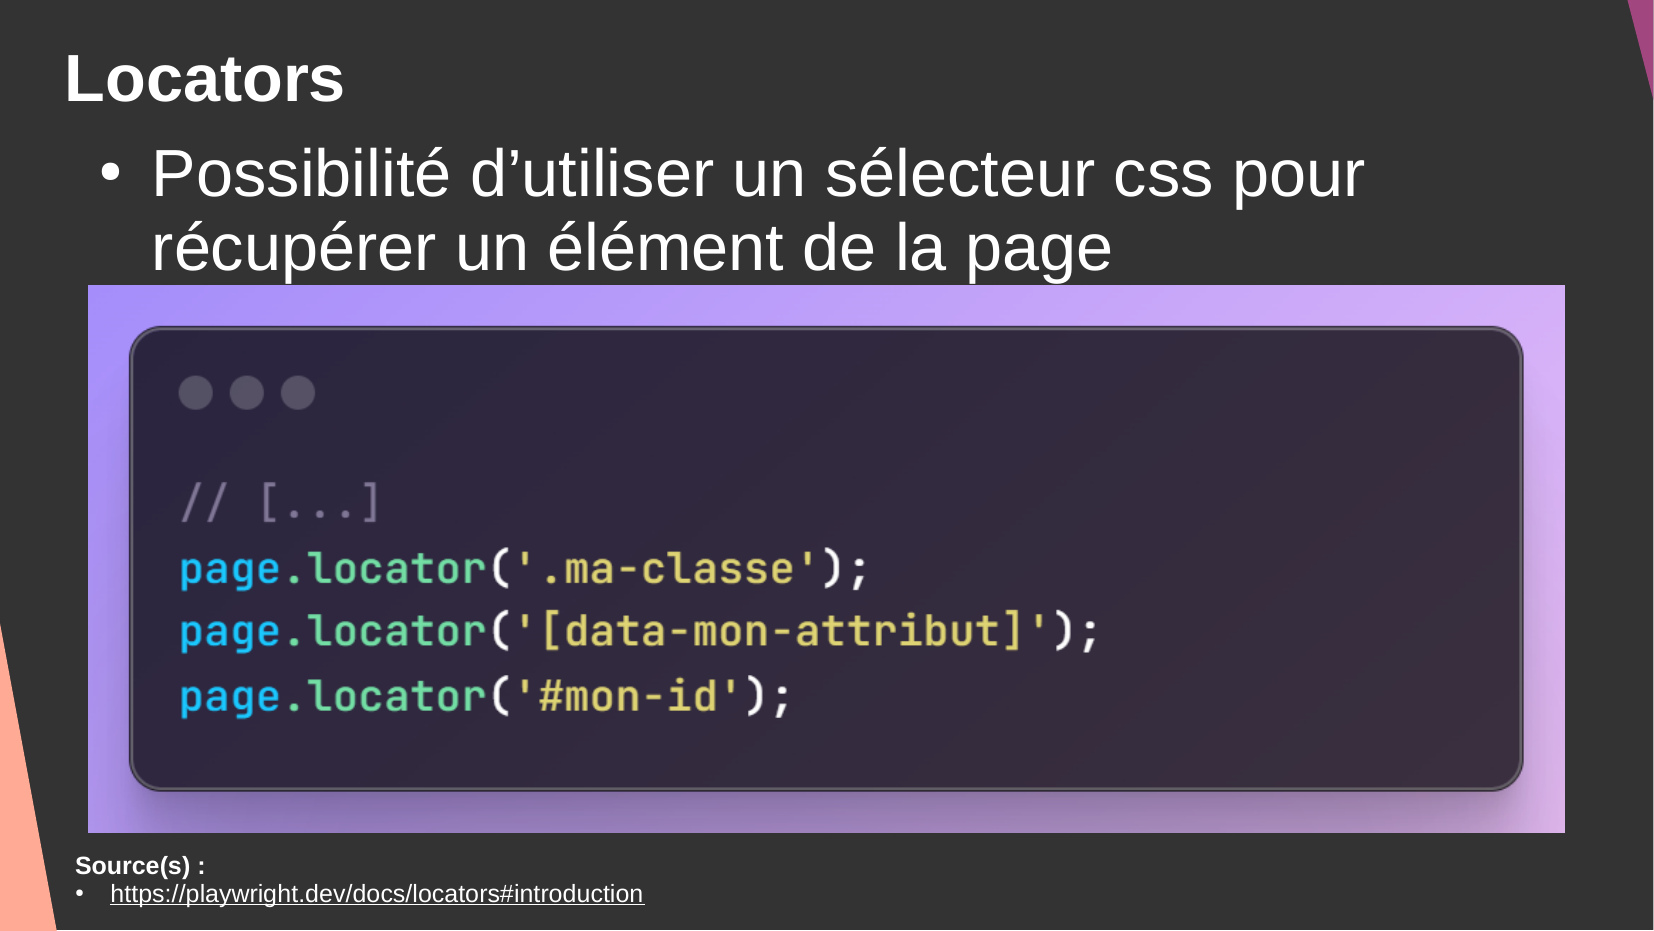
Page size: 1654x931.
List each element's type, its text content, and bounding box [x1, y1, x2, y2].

text_box [0, 623, 57, 931]
picture [88, 285, 1565, 833]
text_box [1627, 0, 1654, 103]
title Locators [64, 40, 1635, 116]
text_box Source(s) : https://playwright.dev/docs/locators#introduction [60, 821, 1546, 916]
list Possibilité d’utiliser un sélecteur css pour récupérer un élément de la page [80, 135, 1620, 296]
